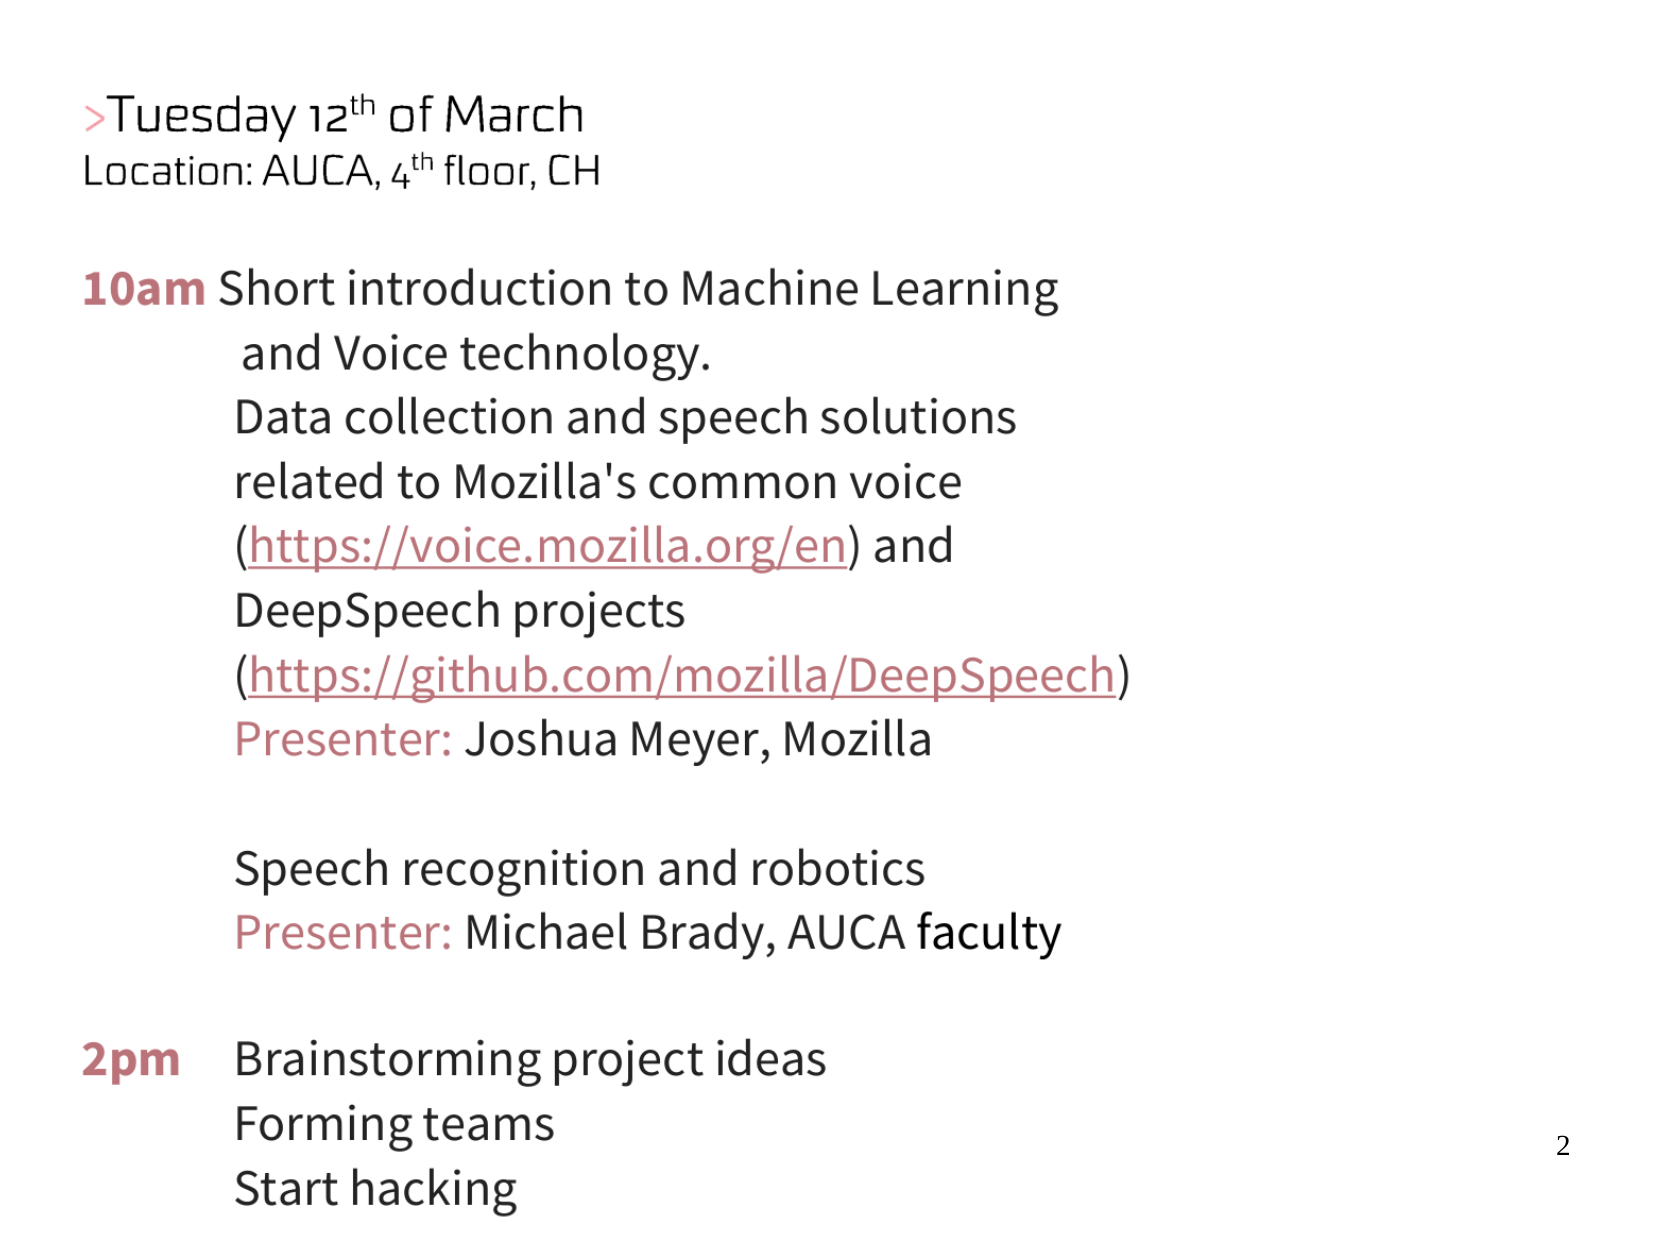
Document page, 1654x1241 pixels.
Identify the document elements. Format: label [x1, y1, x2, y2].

picture [60, 72, 1173, 1241]
